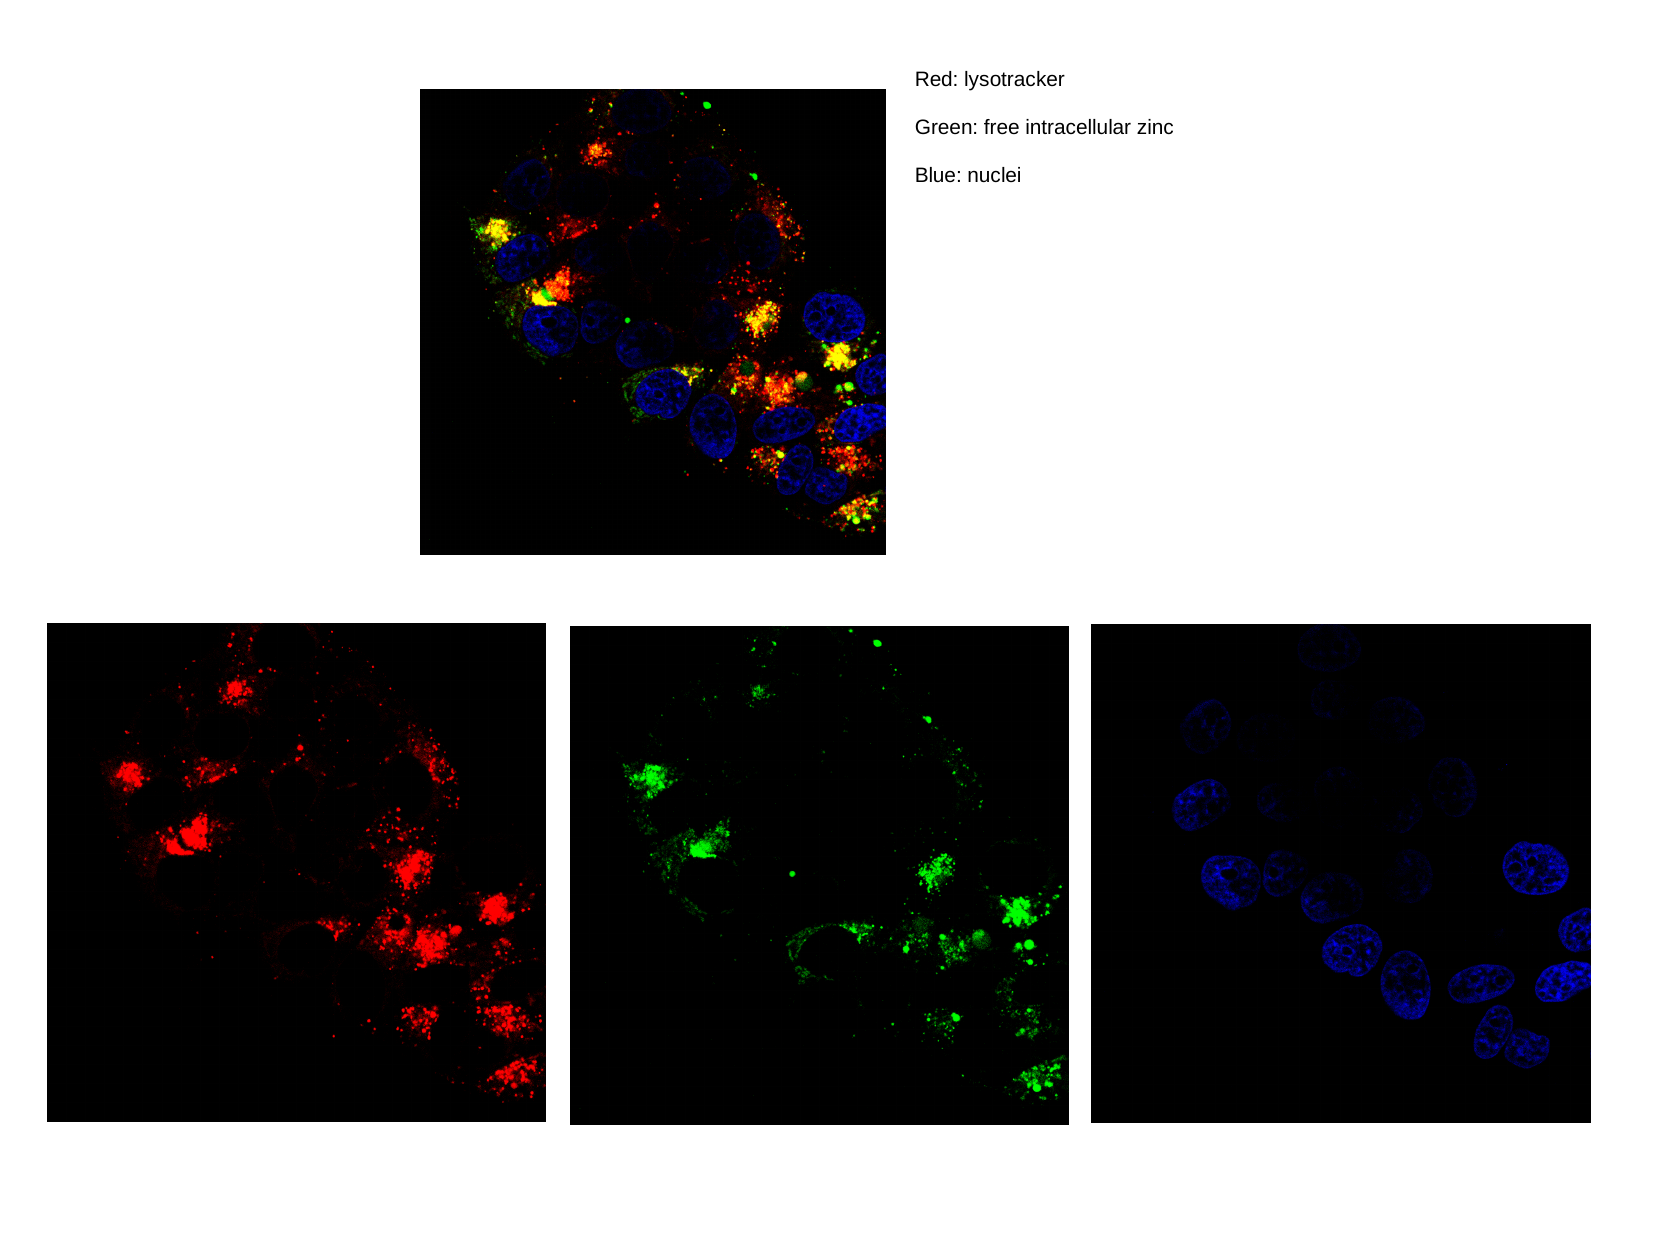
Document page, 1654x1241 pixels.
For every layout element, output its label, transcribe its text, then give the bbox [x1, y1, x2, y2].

picture [420, 89, 886, 556]
picture [570, 626, 1069, 1126]
text_box Red: lysotracker Green: free intracellular zinc Blue: nuclei [900, 60, 1501, 556]
picture [1091, 624, 1591, 1123]
picture [47, 623, 546, 1122]
